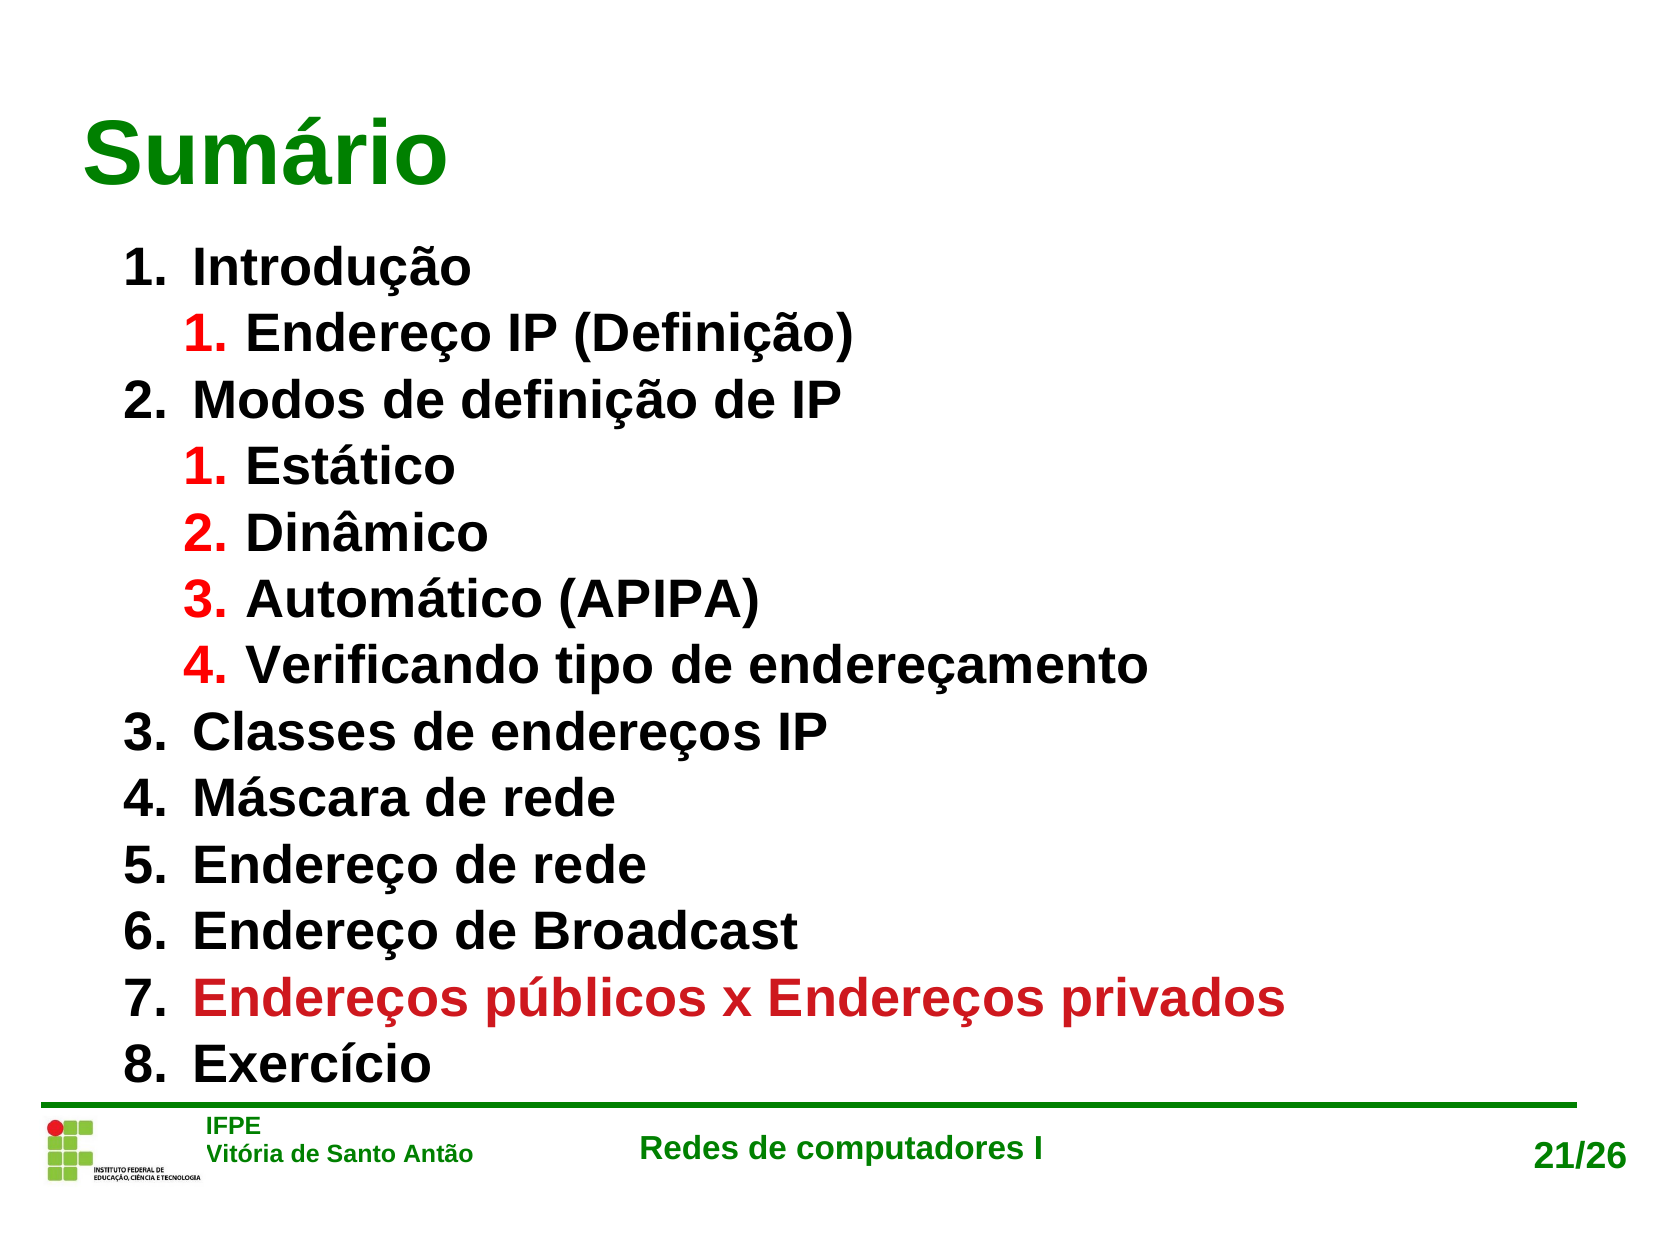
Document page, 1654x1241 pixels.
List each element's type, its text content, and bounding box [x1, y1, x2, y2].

picture [39, 1111, 207, 1191]
list Introdução Endereço IP (Definição) Modos de definição de IP Estático Dinâmico Automático (APIPA) Verificando tipo de endereçamento Classes de endereços IP Máscara de rede Endereço de rede Endereço de Broadcast Endereços públicos x Endereços privados Exercício [88, 236, 1577, 1095]
title Sumário [82, 49, 1571, 257]
